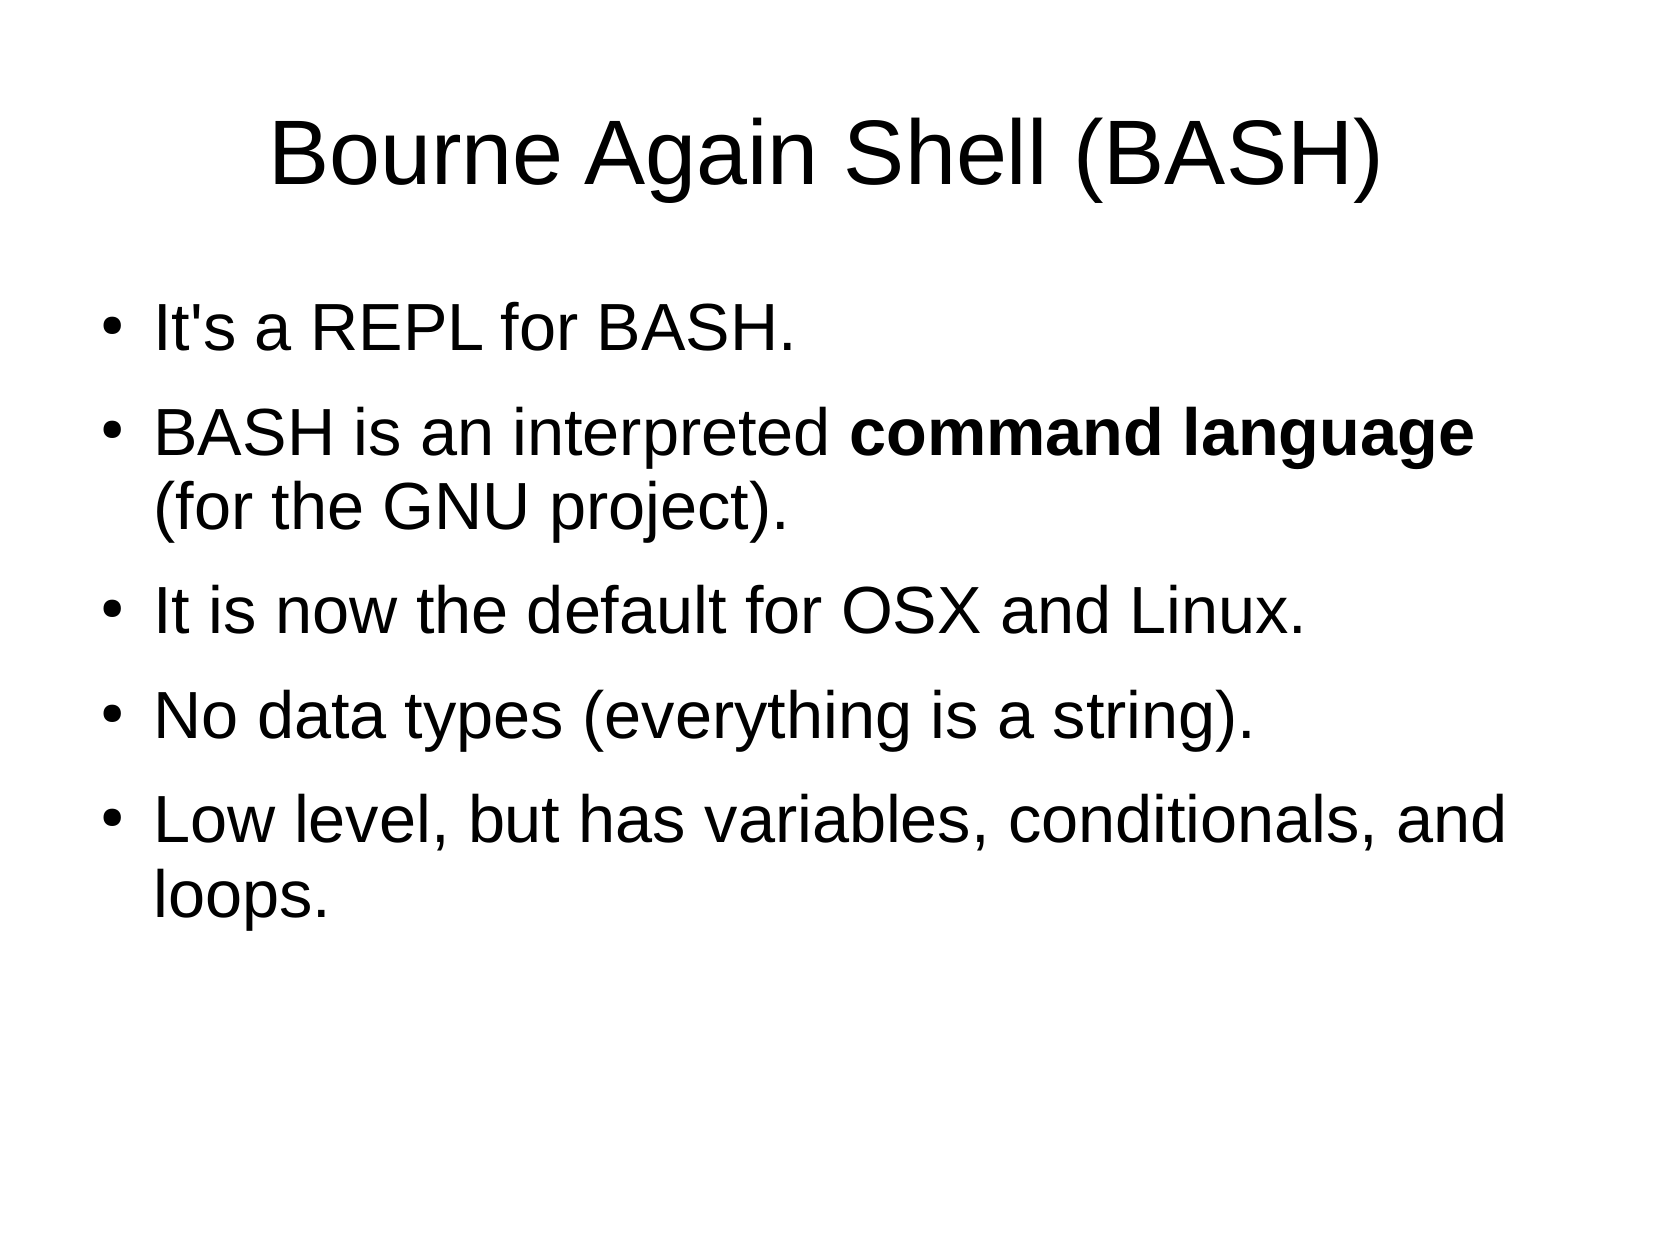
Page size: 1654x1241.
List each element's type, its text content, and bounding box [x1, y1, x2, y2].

title Bourne Again Shell (BASH) [82, 49, 1571, 257]
list It's a REPL for BASH. BASH is an interpreted command language (for the GNU project). It is now the default for OSX and Linux. No data types (everything is a string). Low level, but has variables, conditionals, and loops. [82, 290, 1571, 1010]
